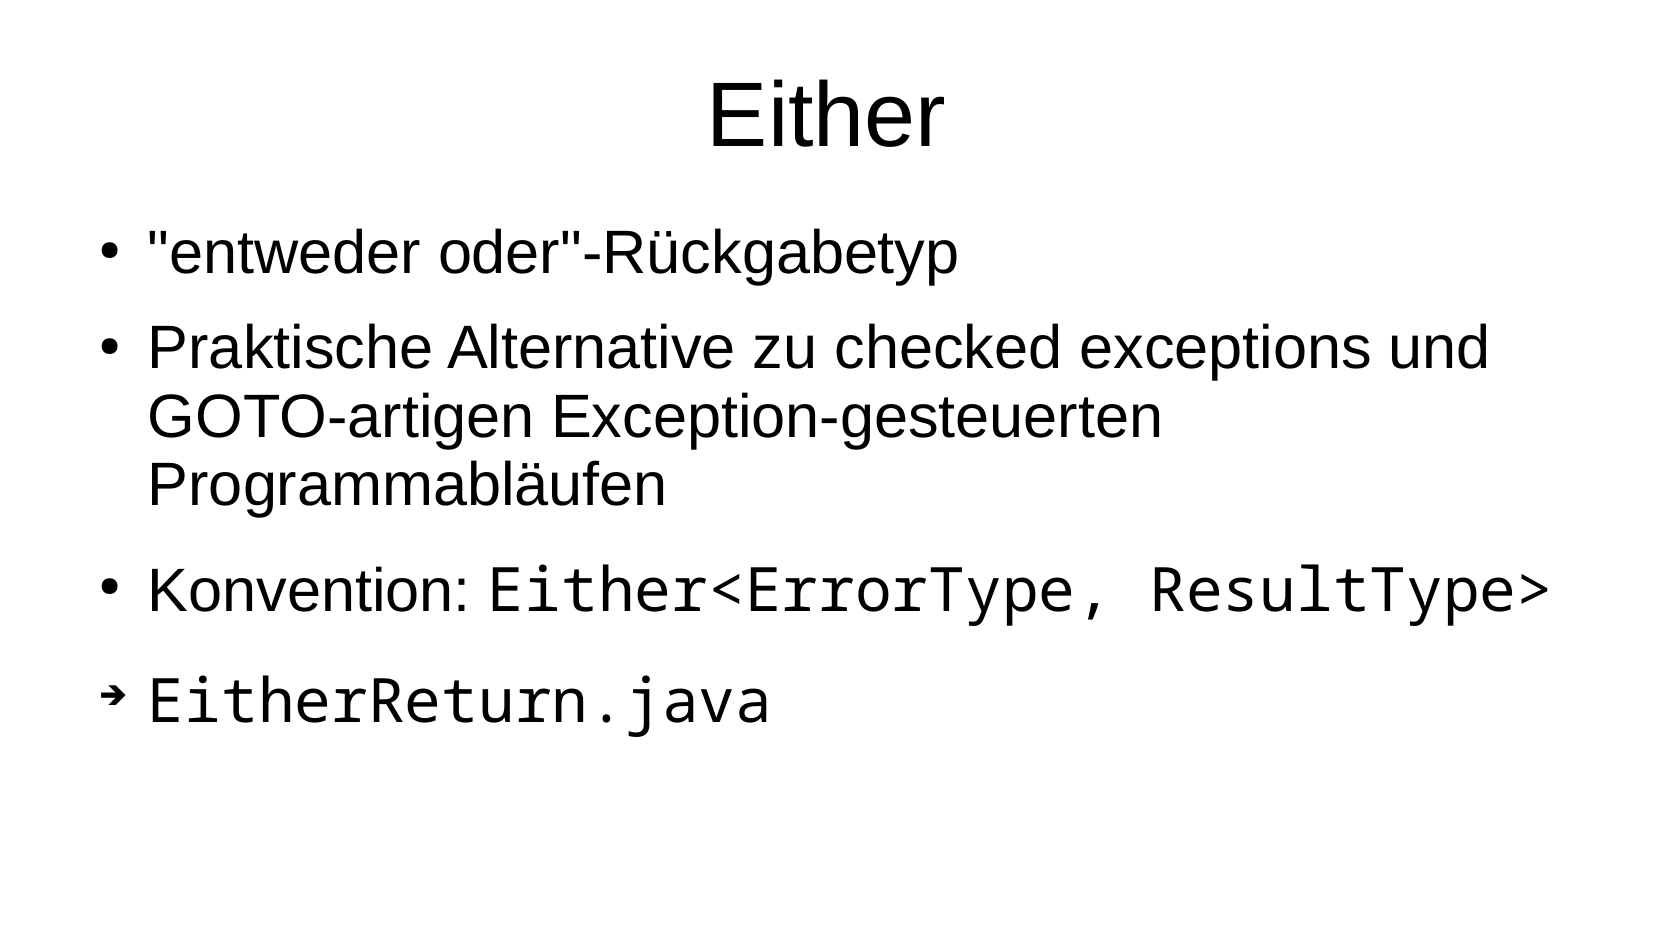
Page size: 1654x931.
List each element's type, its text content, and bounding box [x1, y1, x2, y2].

list "entweder oder"-Rückgabetyp Praktische Alternative zu checked exceptions und GOTO-artigen Exception-gesteuerten Programmabläufen Konvention: Either<ErrorType, ResultType> EitherReturn.java [82, 217, 1571, 758]
title Either [82, 37, 1571, 193]
